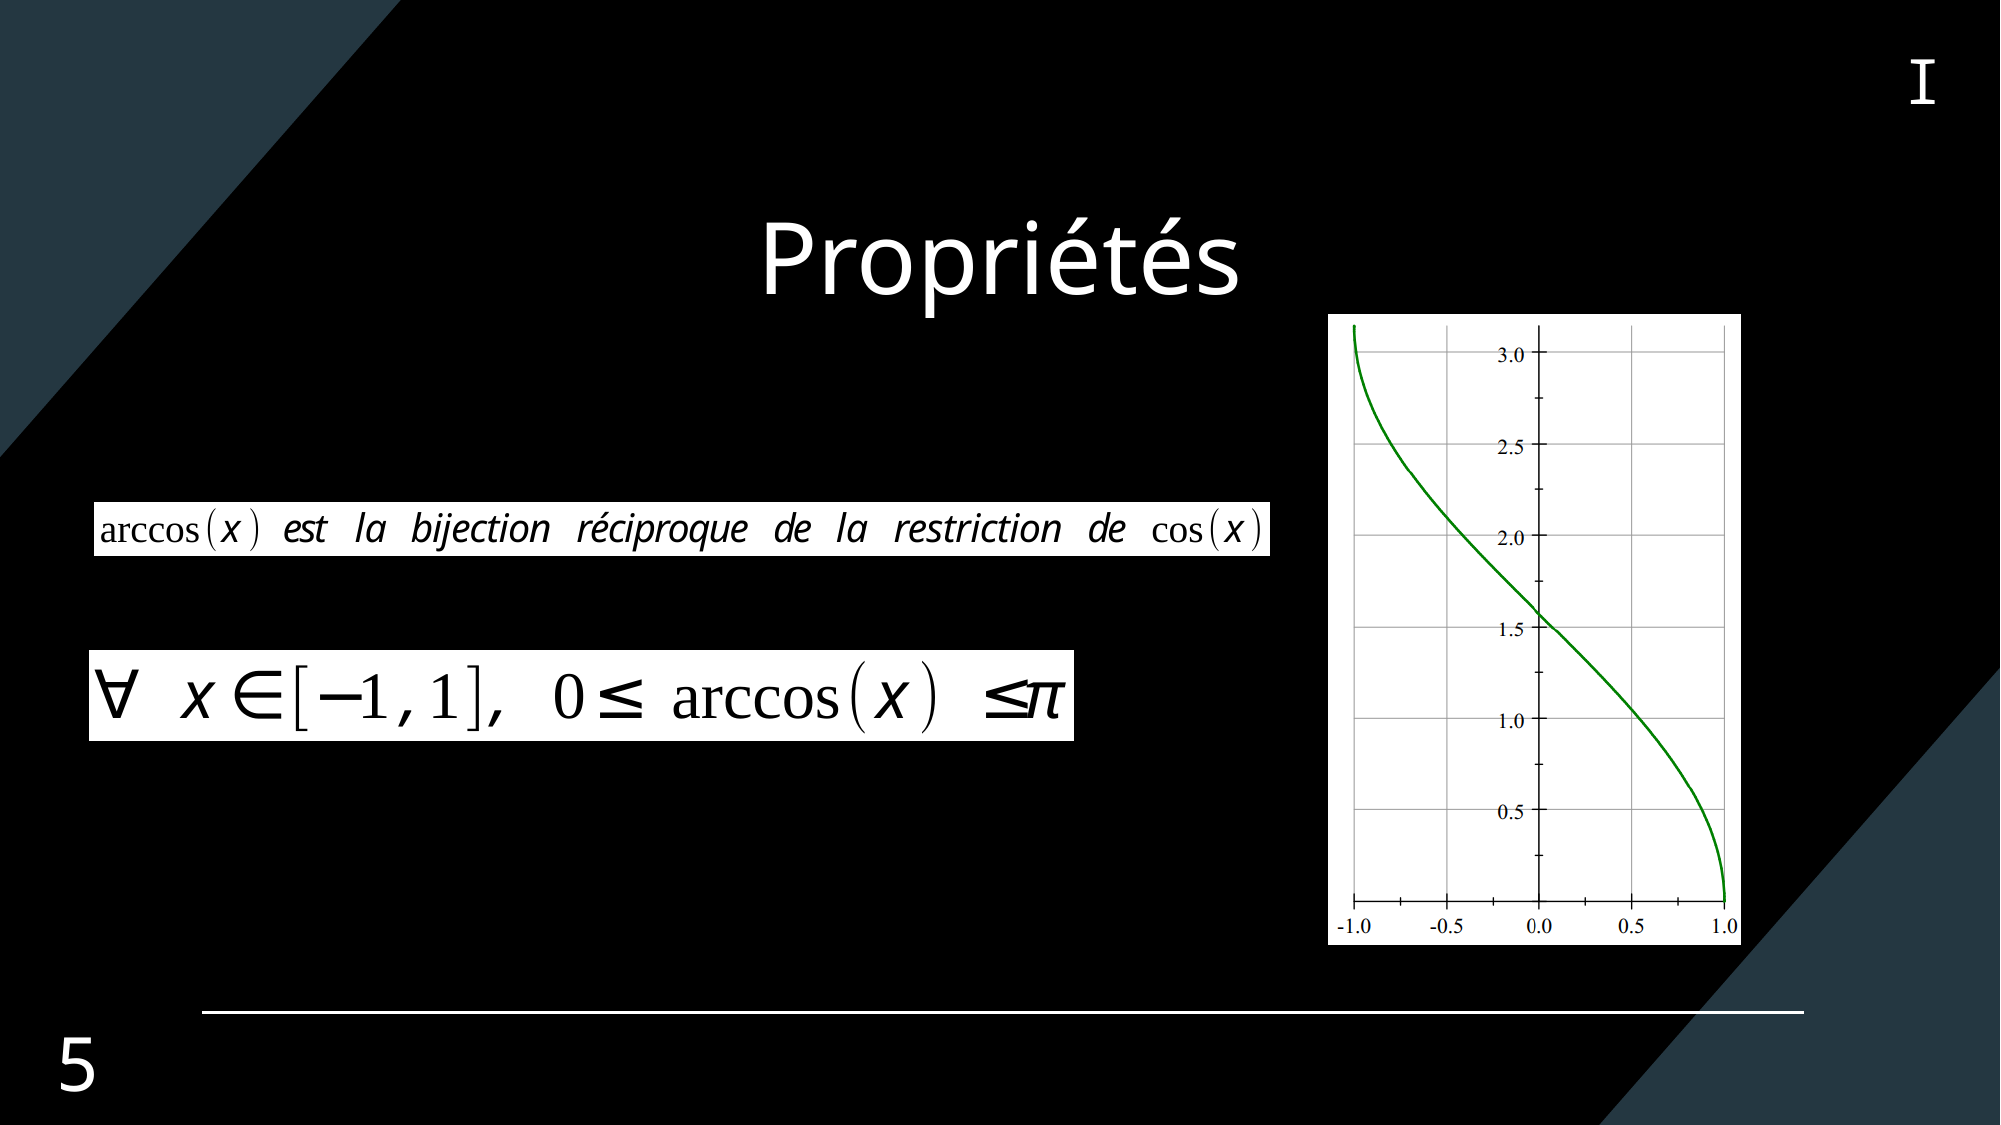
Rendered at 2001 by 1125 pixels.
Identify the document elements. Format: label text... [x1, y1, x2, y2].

chart [93, 501, 1270, 557]
text_box <number> [40, 1003, 433, 1107]
picture [1328, 314, 1741, 945]
chart [88, 649, 1075, 741]
title Propriétés [187, 143, 1813, 367]
text_box I [1889, 30, 1958, 119]
